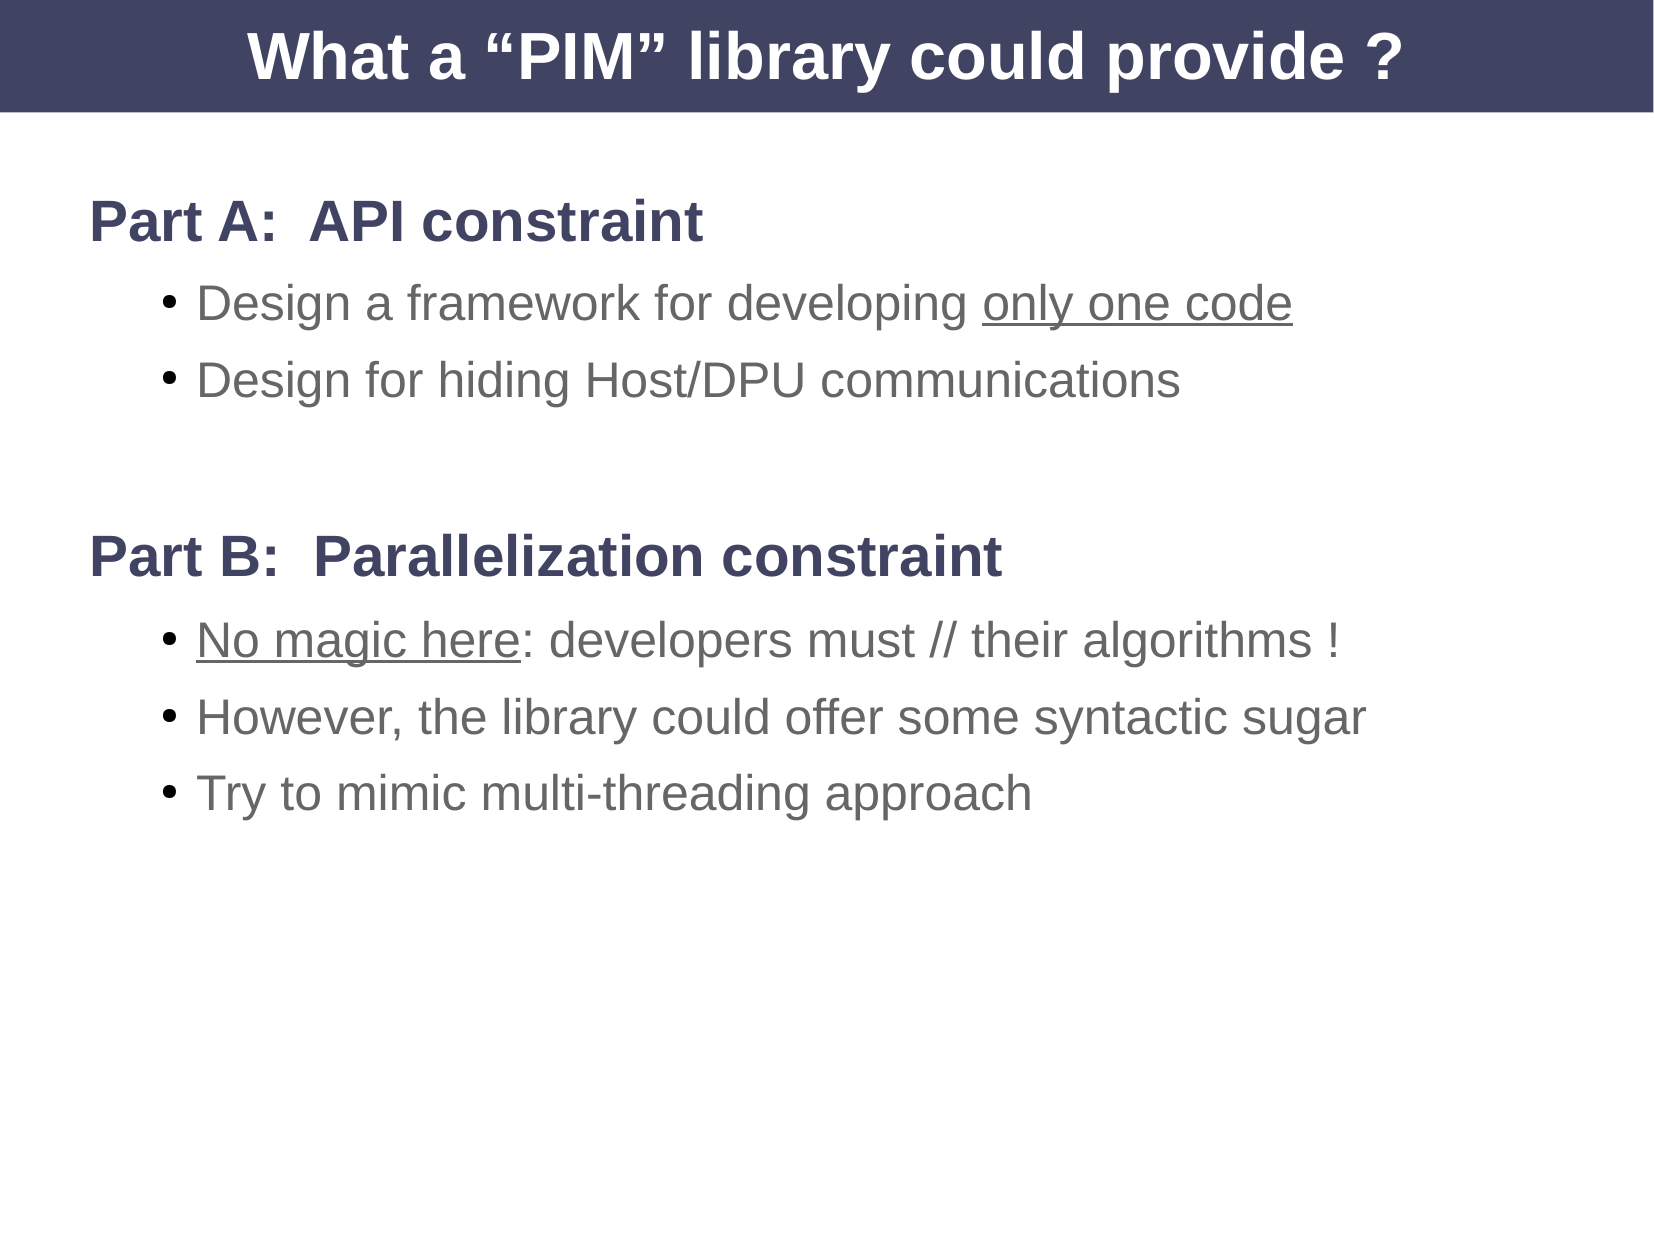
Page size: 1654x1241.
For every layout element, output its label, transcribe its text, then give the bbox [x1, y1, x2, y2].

text_box Part A: API constraint Design a framework for developing only one code Design for hiding Host/DPU communications Part B: Parallelization constraint No magic here: developers must // their algorithms ! However, the library could offer some syntactic sugar Try to mimic multi-threading approach [75, 181, 1619, 829]
text_box What a “PIM” library could provide ? [0, 0, 1654, 113]
